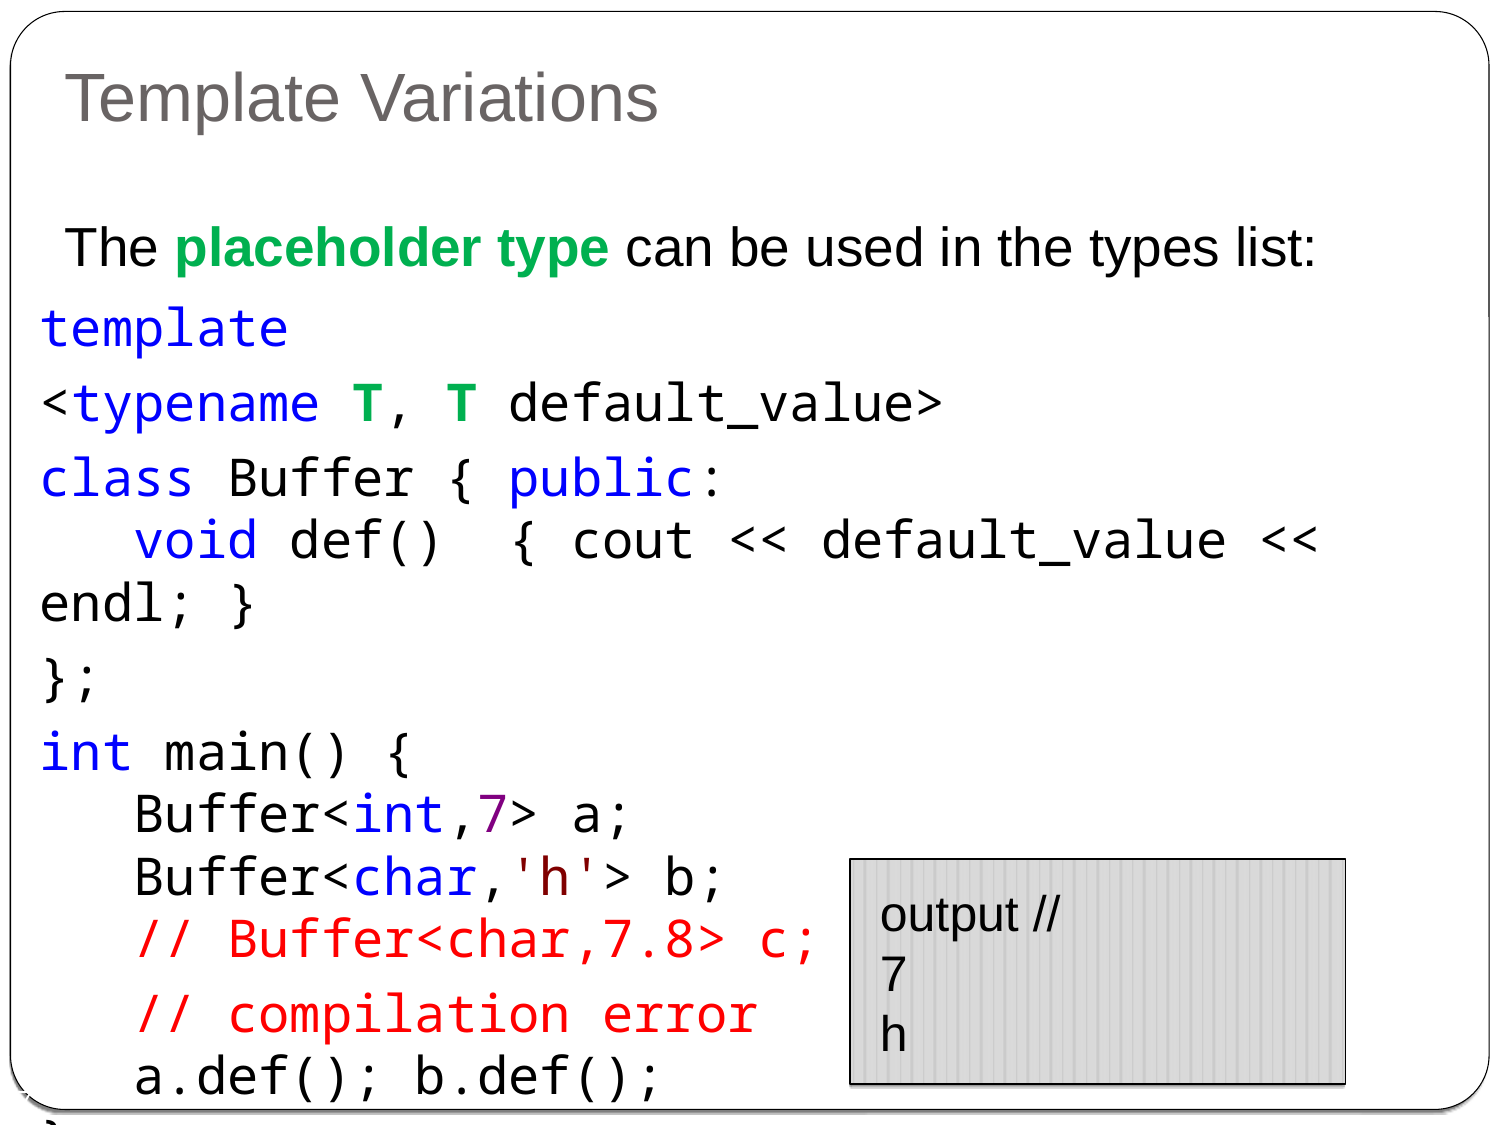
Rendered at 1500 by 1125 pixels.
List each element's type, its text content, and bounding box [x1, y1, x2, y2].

slide_number <number> [0, 1074, 50, 1125]
text_box The placeholder type can be used in the types list: [50, 187, 1375, 293]
title Template Variations [50, 45, 1450, 150]
text_box // output 7 h [849, 858, 1346, 1084]
list template <typename T, T default_value> class Buffer { public: void def() { cout << default_value << endl; } }; int main() { Buffer<int,7> a; Buffer<char,'h'> b; // Buffer<char,7.8> c; // compilation error a.def(); b.def(); } [24, 287, 1475, 1088]
